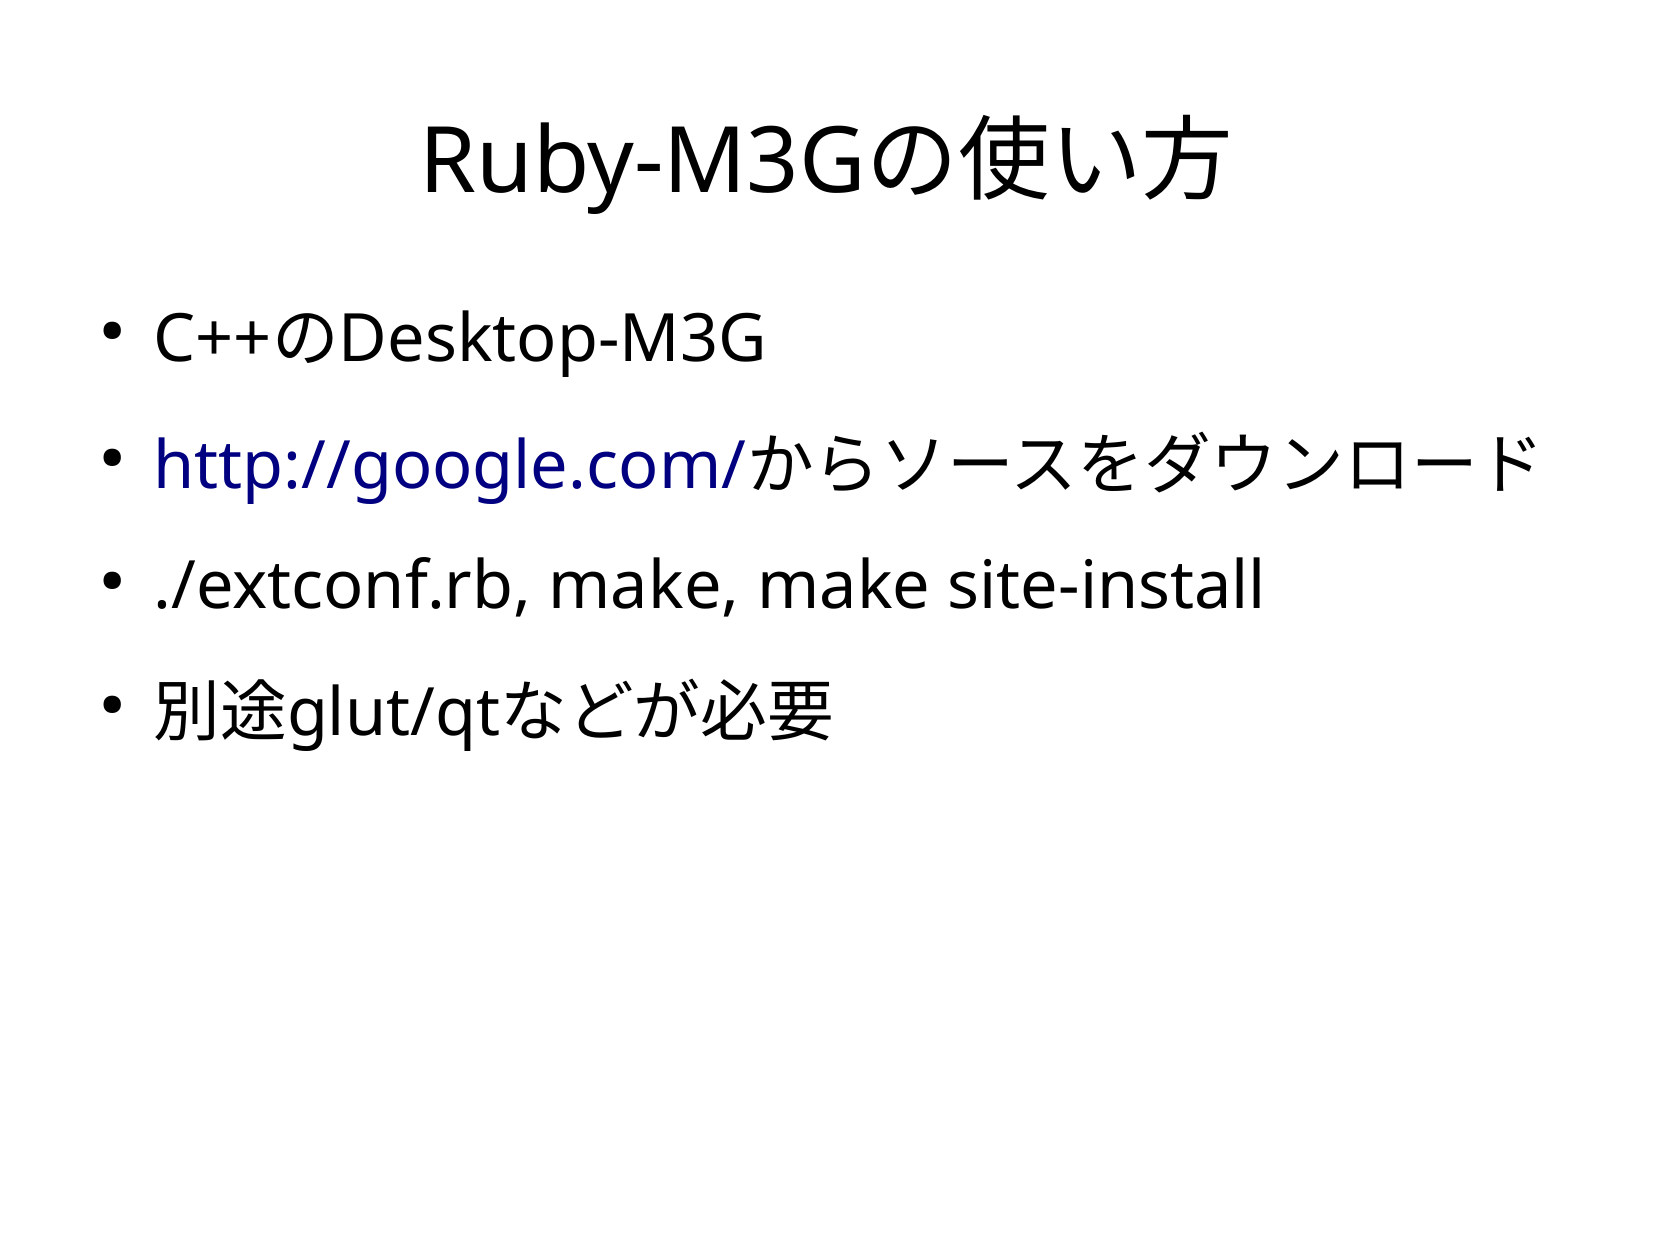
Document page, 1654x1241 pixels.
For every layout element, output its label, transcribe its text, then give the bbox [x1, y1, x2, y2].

title Ruby-M3Gの使い方 [82, 56, 1571, 250]
list C++のDesktop-M3G http://google.com/からソースをダウンロード ./extconf.rb, make, make site-install 別途glut/qtなどが必要 [82, 284, 1571, 1103]
